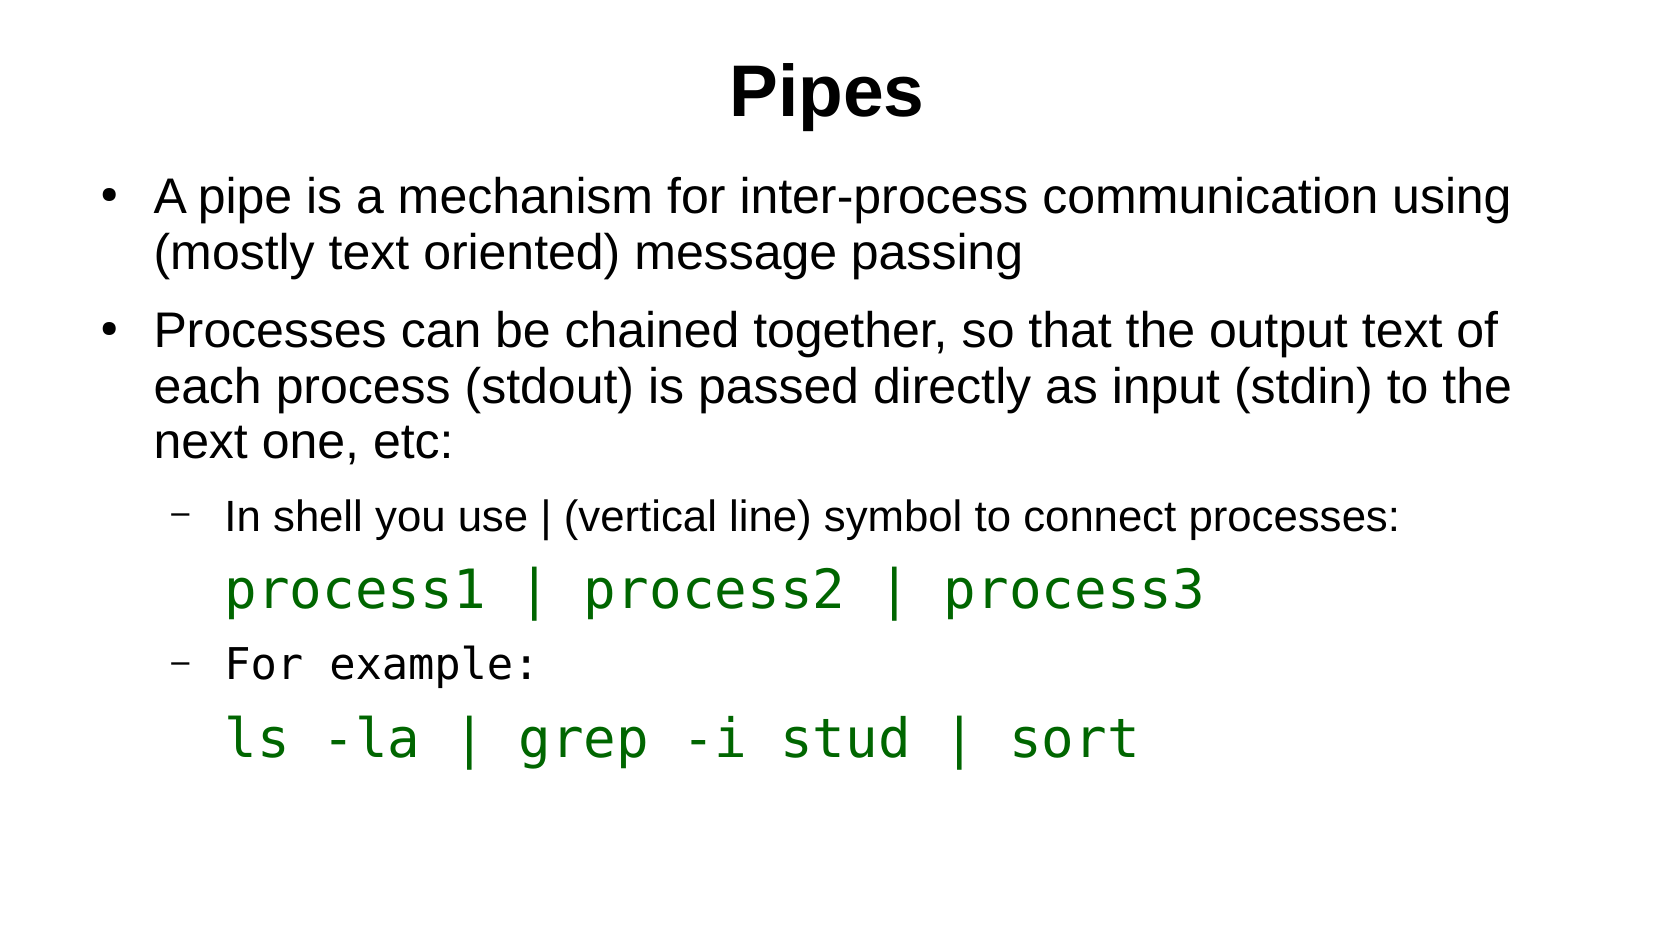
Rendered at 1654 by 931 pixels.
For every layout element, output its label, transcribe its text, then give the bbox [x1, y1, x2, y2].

list A pipe is a mechanism for inter-process communication using (mostly text oriented) message passing Processes can be chained together, so that the output text of each process (stdout) is passed directly as input (stdin) to the next one, etc: In shell you use | (vertical line) symbol to connect processes: process1 | process2 | process3 For example: ls -la | grep -i stud | sort [82, 168, 1538, 889]
title Pipes [82, 37, 1571, 147]
